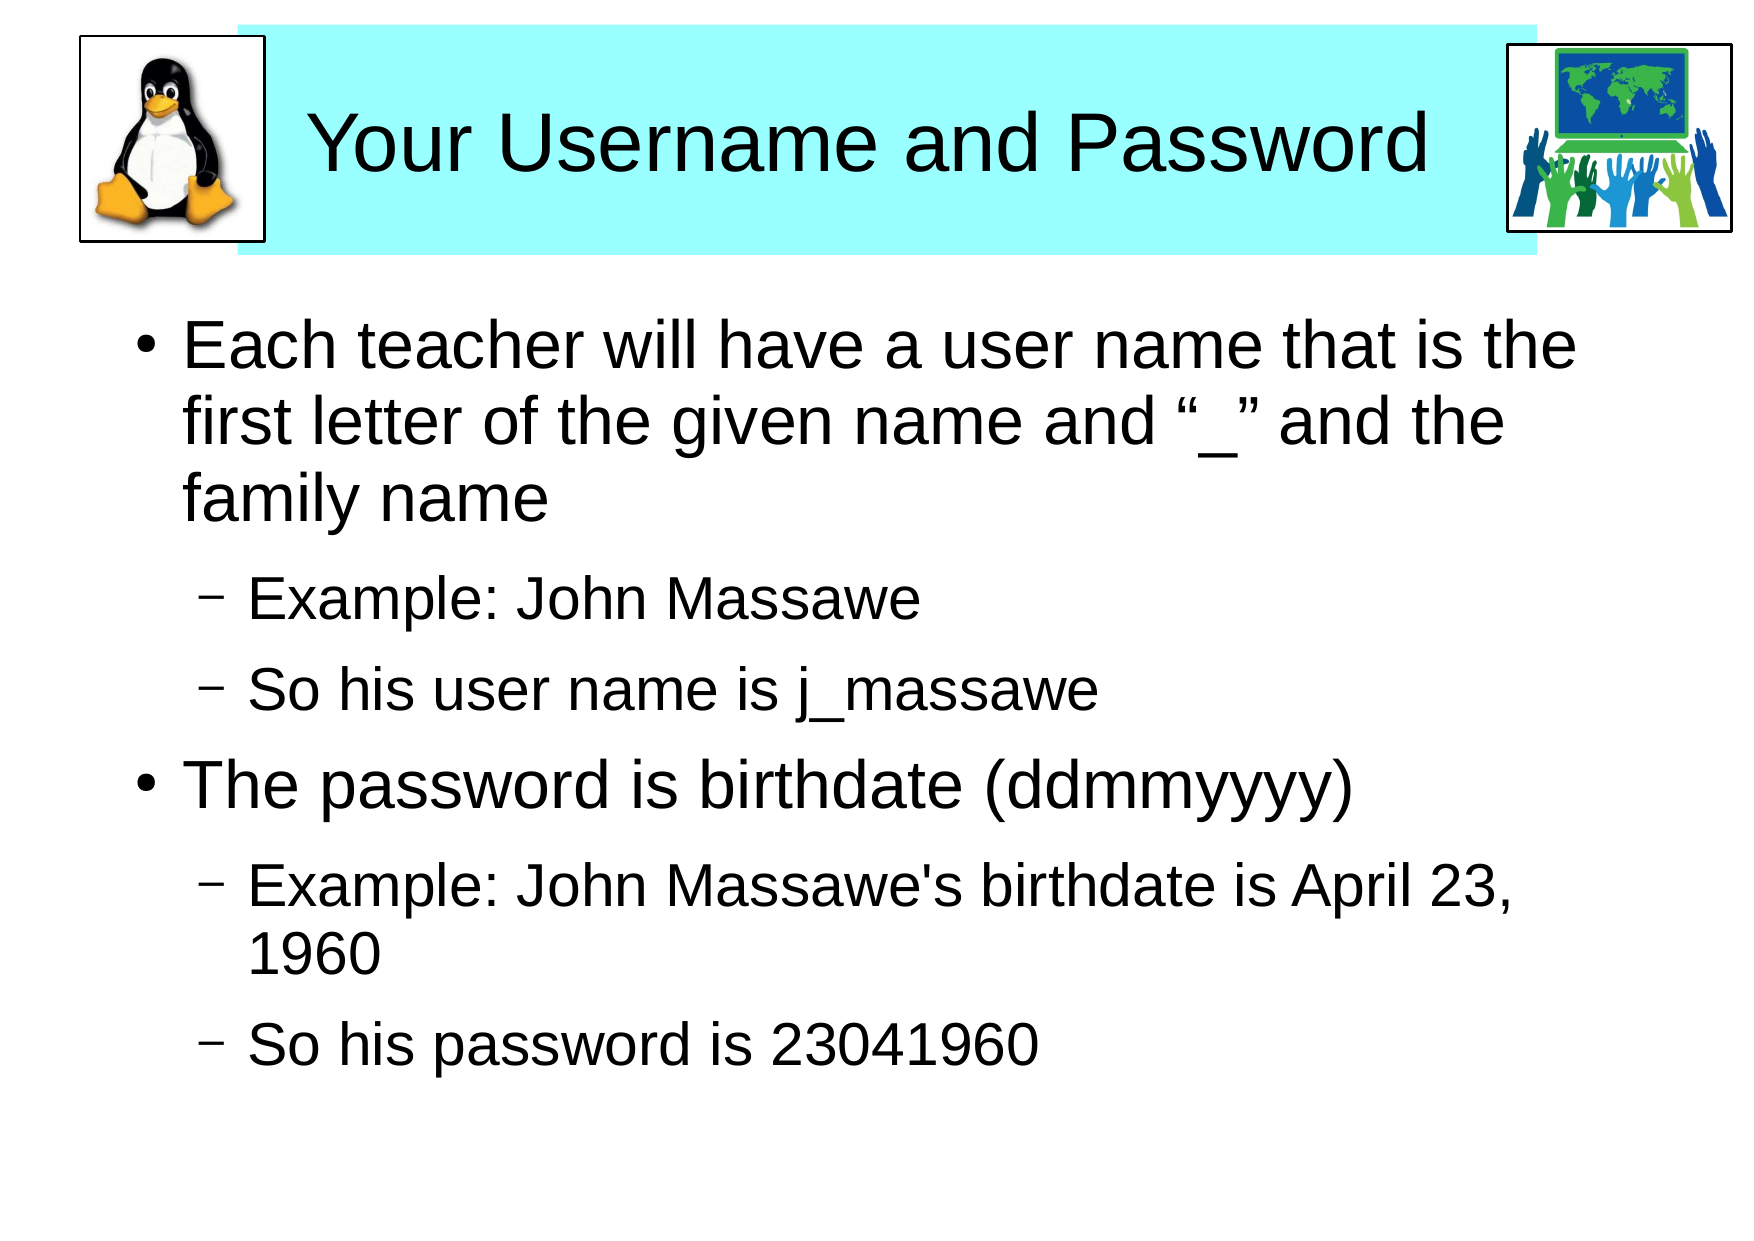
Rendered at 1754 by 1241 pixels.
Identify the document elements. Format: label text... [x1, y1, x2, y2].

list Each teacher will have a user name that is the first letter of the given name and “_” and the family name Example: John Massawe So his user name is j_massawe The password is birthdate (ddmmyyyy) Example: John Massawe's birthdate is April 23, 1960 So his password is 23041960 [118, 306, 1604, 1085]
picture [81, 37, 263, 240]
title Your Username and Password [118, 38, 1618, 247]
picture [1618, 46, 1730, 230]
